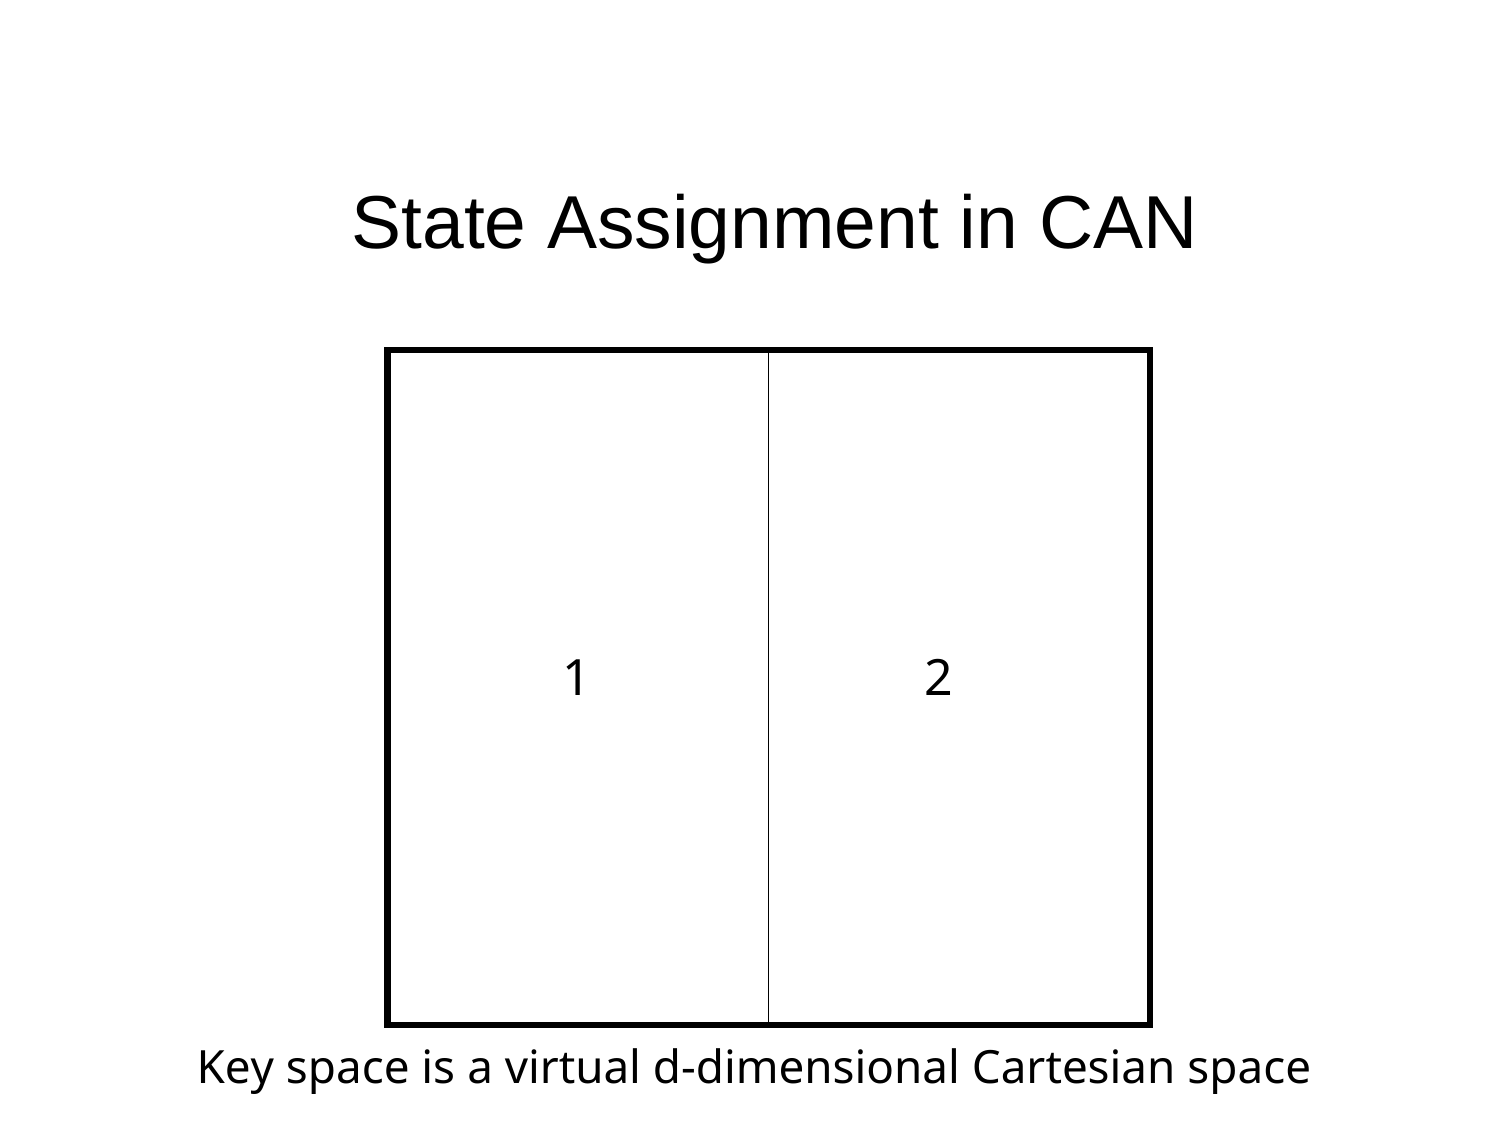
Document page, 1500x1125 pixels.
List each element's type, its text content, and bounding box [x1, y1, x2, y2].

text_box 2 [909, 637, 969, 713]
text_box State Assignment in CAN [137, 124, 1413, 313]
text_box 1 [547, 637, 606, 713]
text_box Key space is a virtual d-dimensional Cartesian space [181, 1029, 1327, 1101]
list [75, 324, 1500, 1125]
